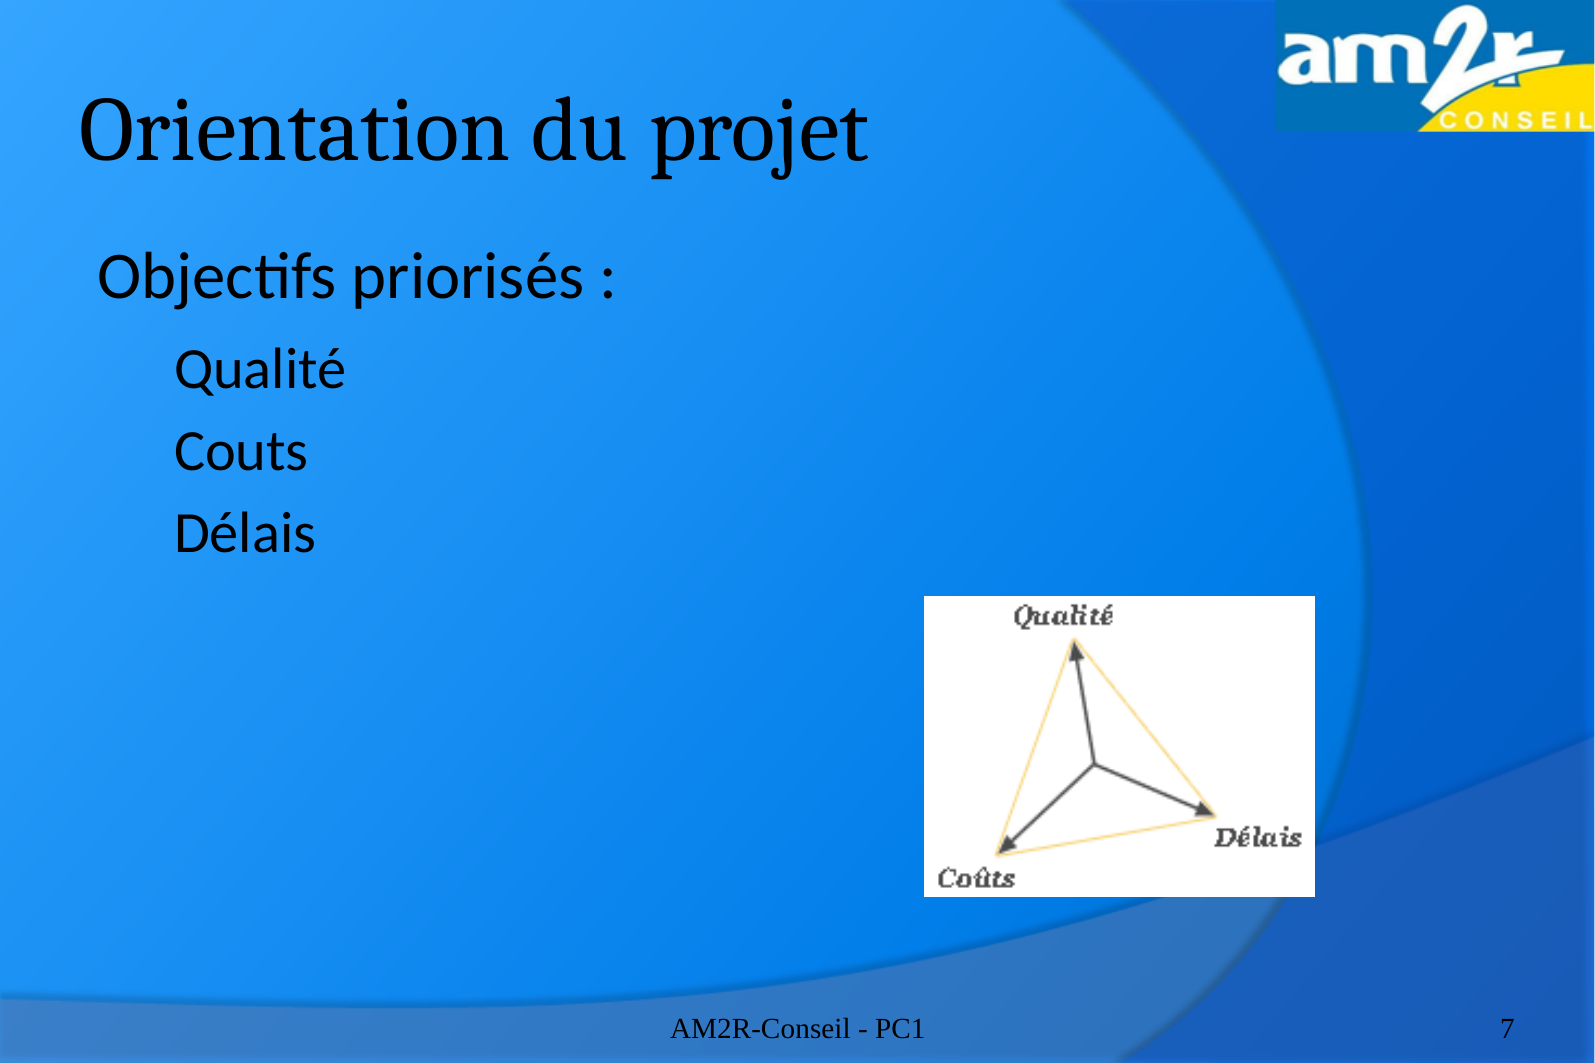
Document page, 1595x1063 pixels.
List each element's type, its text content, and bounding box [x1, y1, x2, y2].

list Objectifs priorisés : Qualité Couts Délais [79, 248, 1533, 951]
picture [0, 0, 1595, 1063]
title Orientation du projet [79, 42, 1253, 220]
